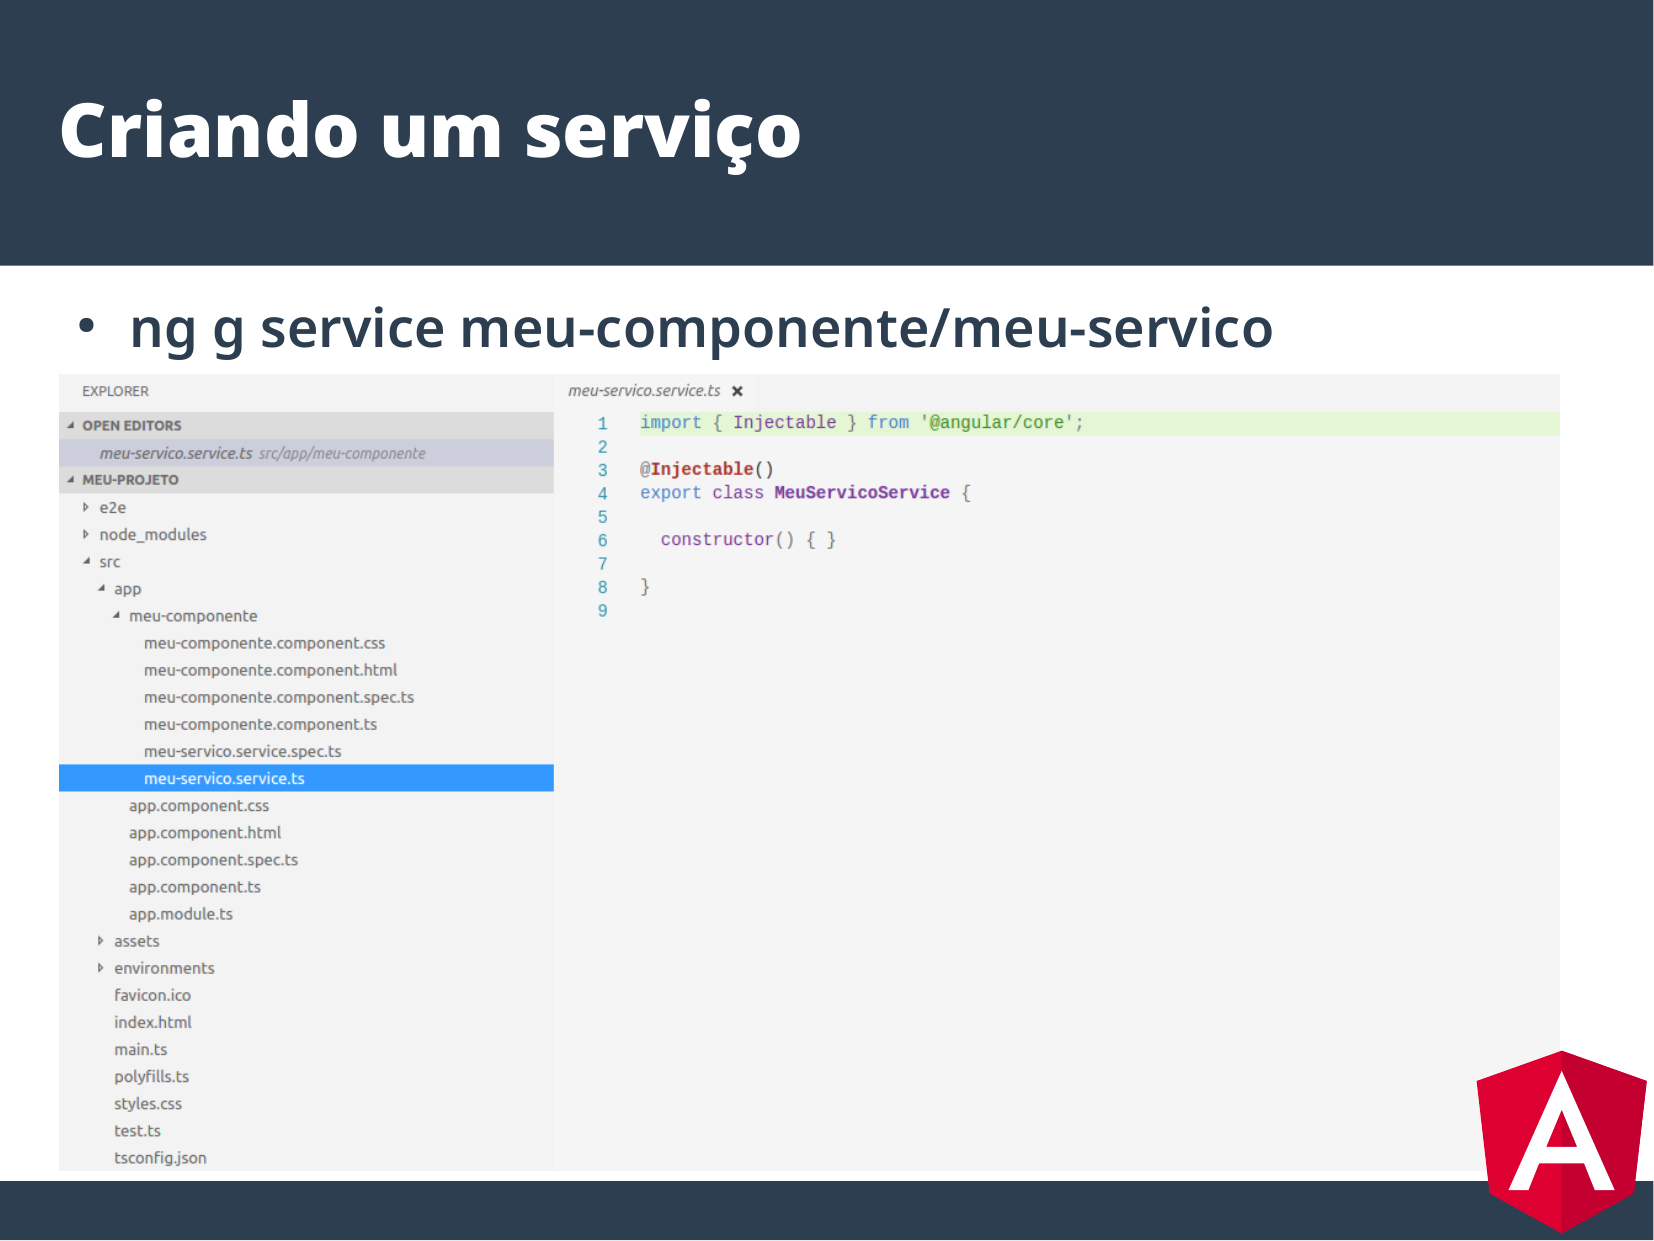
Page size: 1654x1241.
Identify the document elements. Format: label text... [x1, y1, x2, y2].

list ng g service meu-componente/meu-servico [59, 289, 1595, 378]
picture [59, 374, 1654, 1241]
title Criando um serviço [59, 49, 1595, 207]
